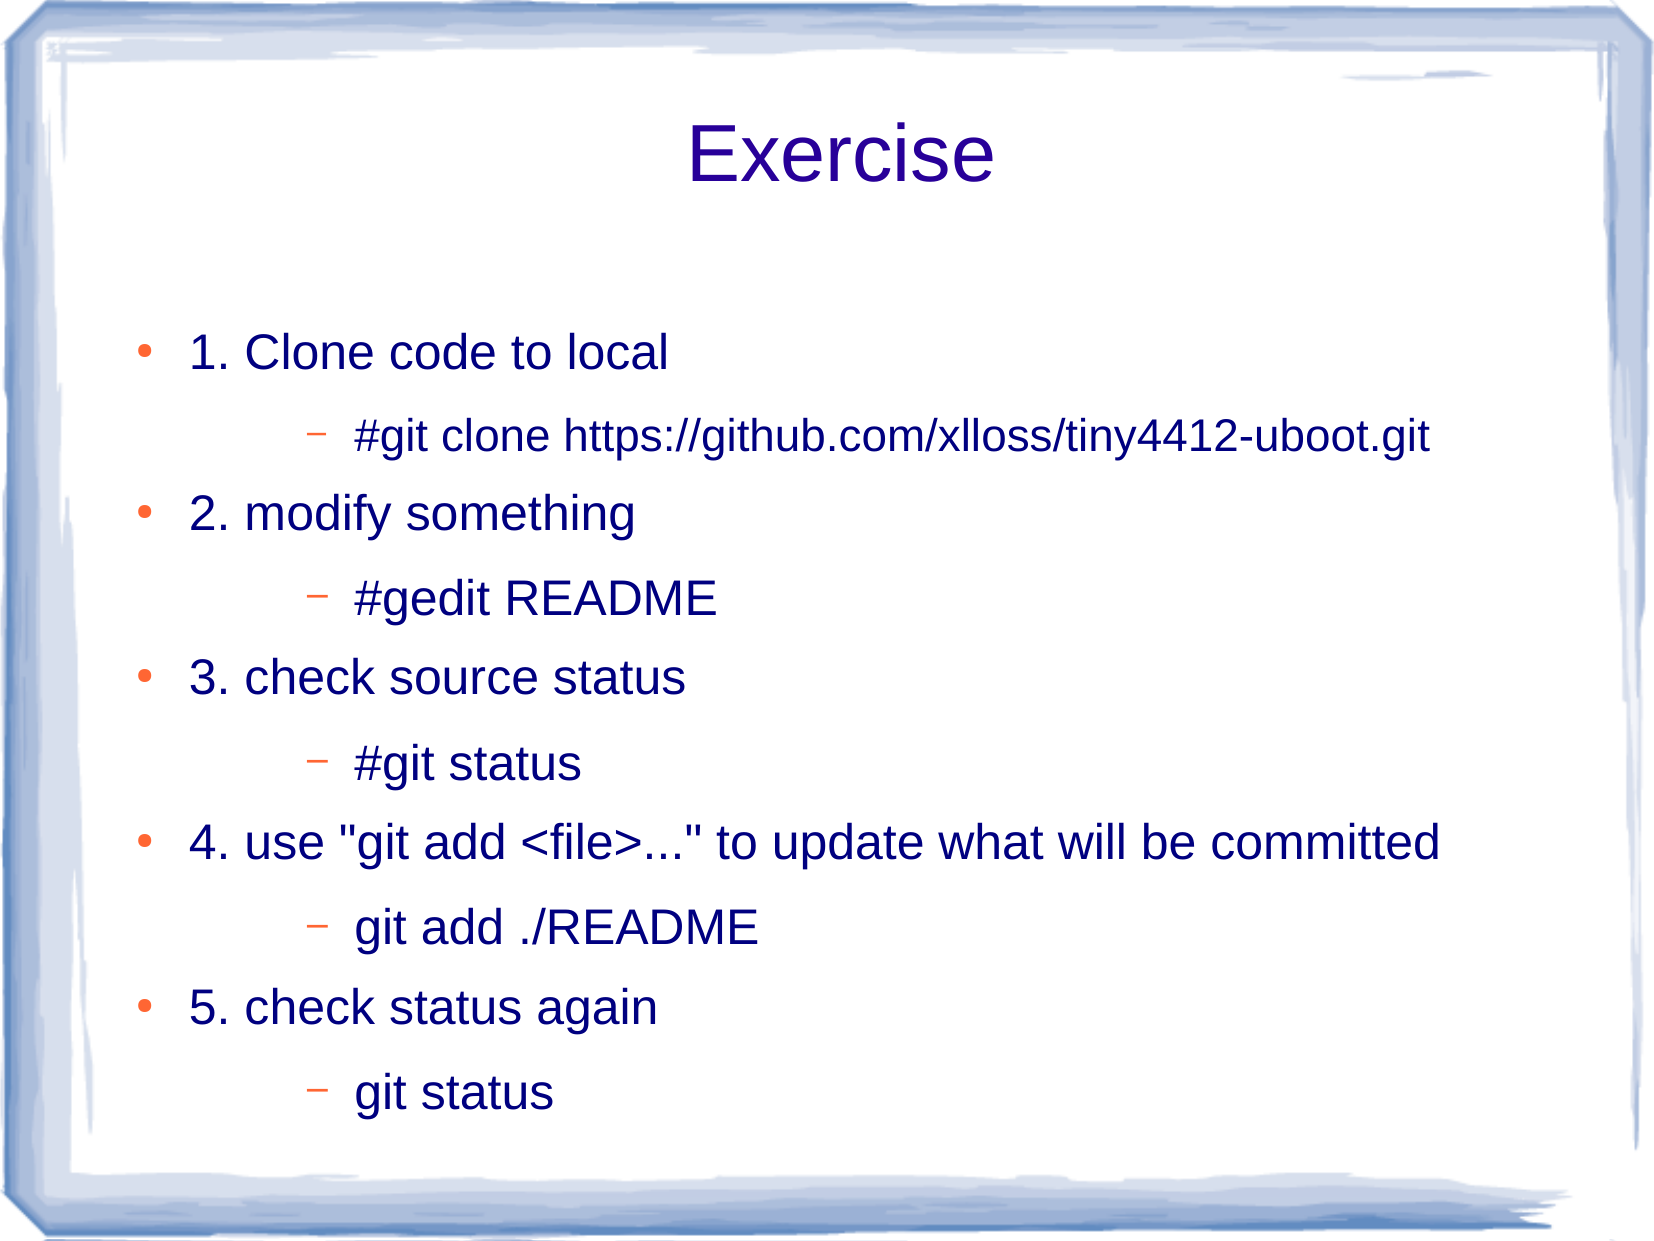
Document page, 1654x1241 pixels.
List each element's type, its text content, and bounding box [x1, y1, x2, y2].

list 1. Clone code to local #git clone https://github.com/xlloss/tiny4412-uboot.git 2. modify something #gedit README 3. check source status #git status 4. use "git add <file>..." to update what will be committed git add ./README 5. check status again git status [118, 324, 1571, 1120]
picture [0, 0, 1654, 1241]
title Exercise [82, 49, 1571, 257]
